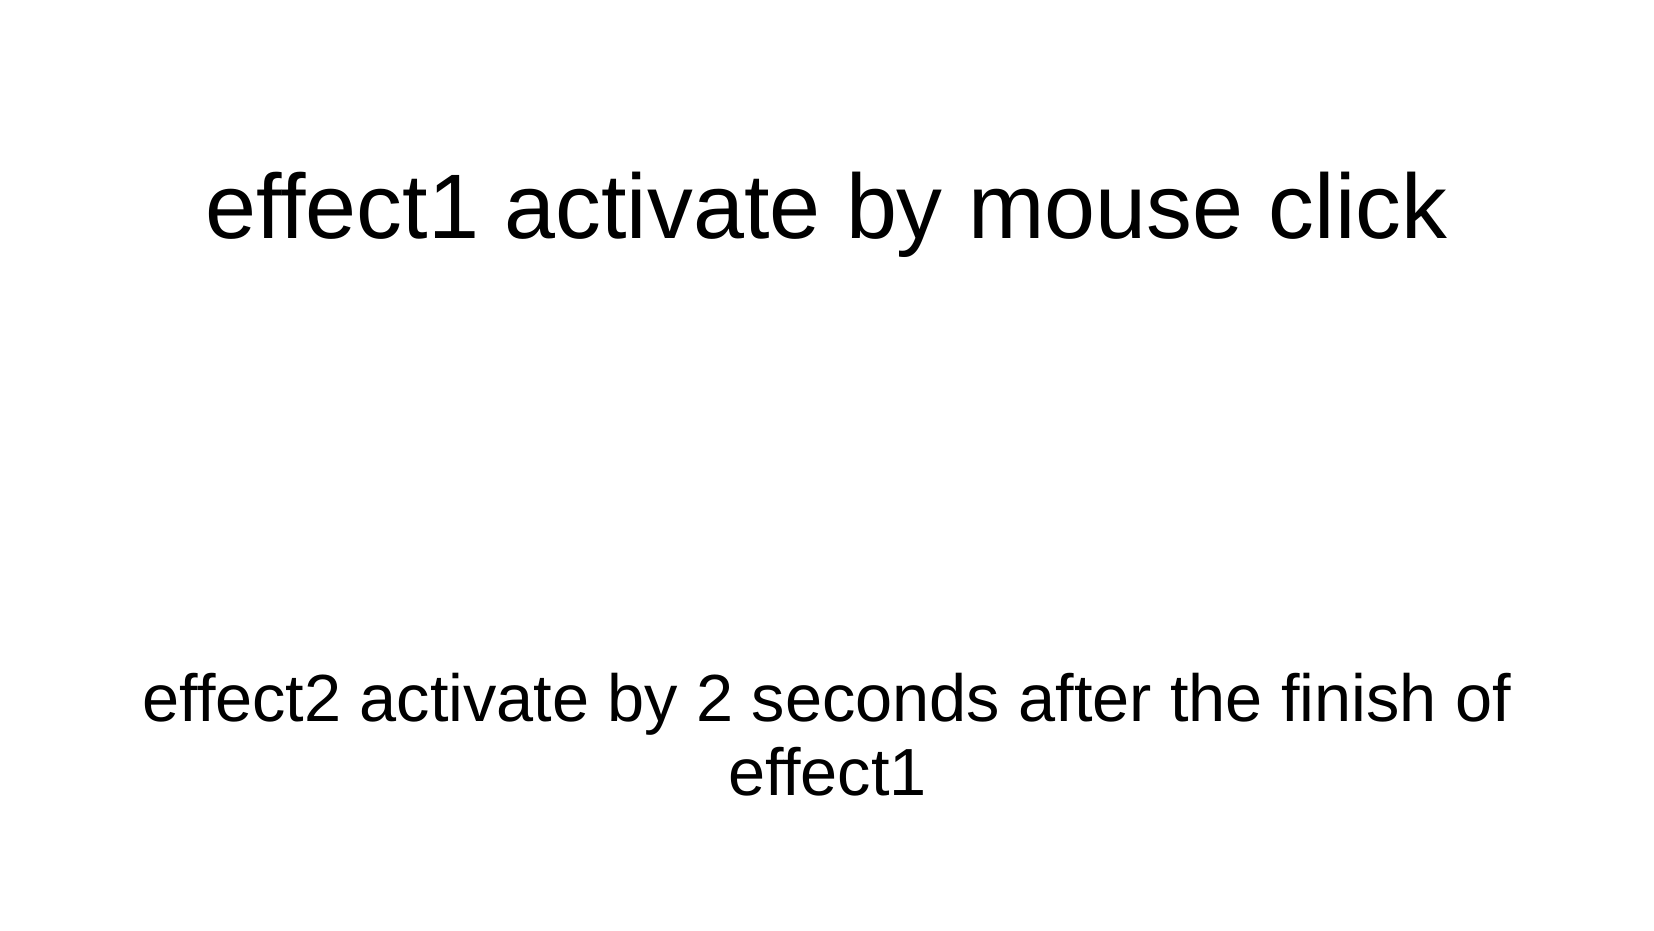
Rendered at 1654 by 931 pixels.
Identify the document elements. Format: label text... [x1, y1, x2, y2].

title effect1 activate by mouse click [121, 102, 1534, 311]
subtitle effect2 activate by 2 seconds after the finish of effect1 [121, 344, 1534, 931]
